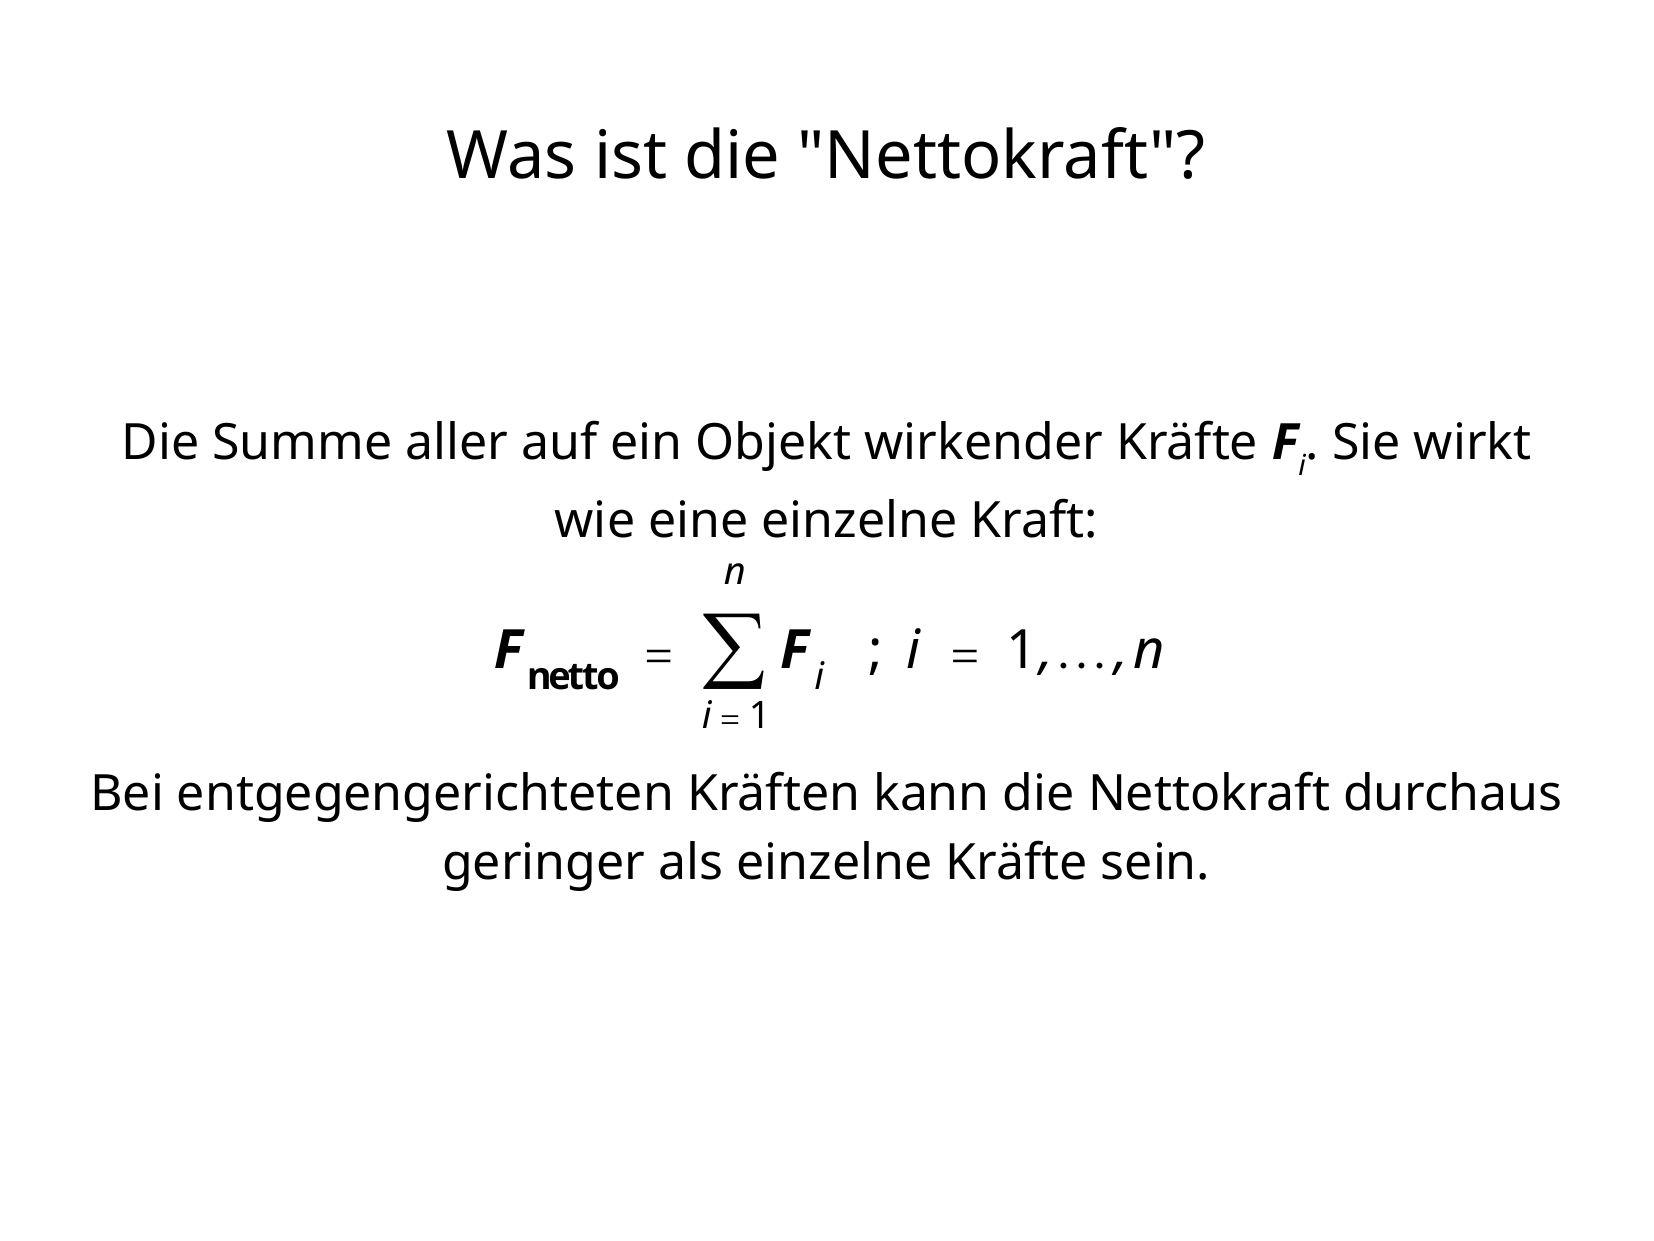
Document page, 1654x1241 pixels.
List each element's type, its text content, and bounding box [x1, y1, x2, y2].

subtitle Die Summe aller auf ein Objekt wirkender Kräfte Fi. Sie wirkt wie eine einzelne Kraft: Bei entgegengerichteten Kräften kann die Nettokraft durchaus geringer als einzelne Kräfte sein. [82, 290, 1571, 1010]
title Was ist die "Nettokraft"? [82, 49, 1571, 257]
chart [486, 548, 1168, 739]
